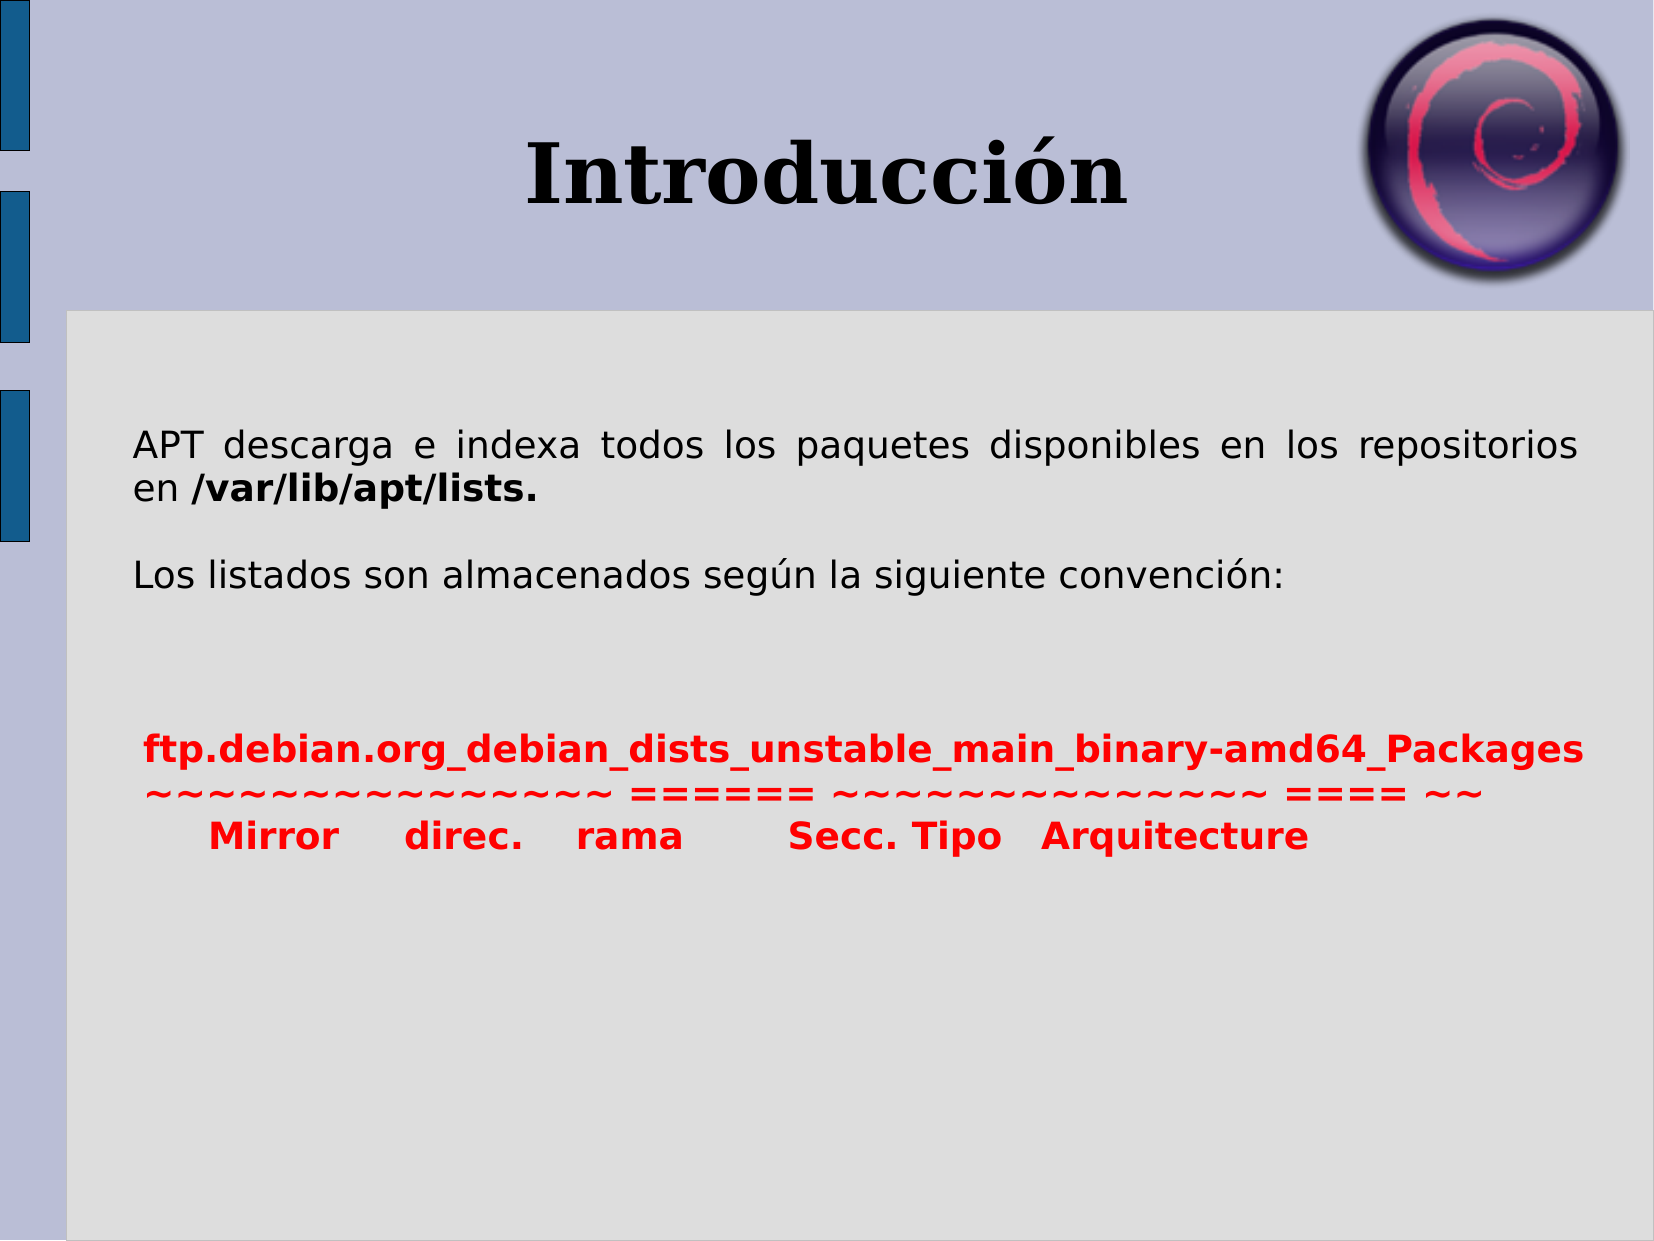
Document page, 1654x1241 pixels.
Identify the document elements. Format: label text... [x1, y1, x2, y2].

text_box ftp.debian.org_debian_dists_unstable_main_binary-amd64_Packages ~~~~~~~~~~~~~~~ ====== ~~~~~~~~~~~~~~ ==== ~~ Mirror direc. rama Secc. Tipo Arquitecture [128, 720, 1654, 866]
text_box APT descarga e indexa todos los paquetes disponibles en los repositorios en /var/lib/apt/lists. Los listados son almacenados según la siguiente convención: [117, 415, 1595, 851]
text_box Introducción [59, 118, 1334, 231]
picture [1334, 5, 1630, 302]
